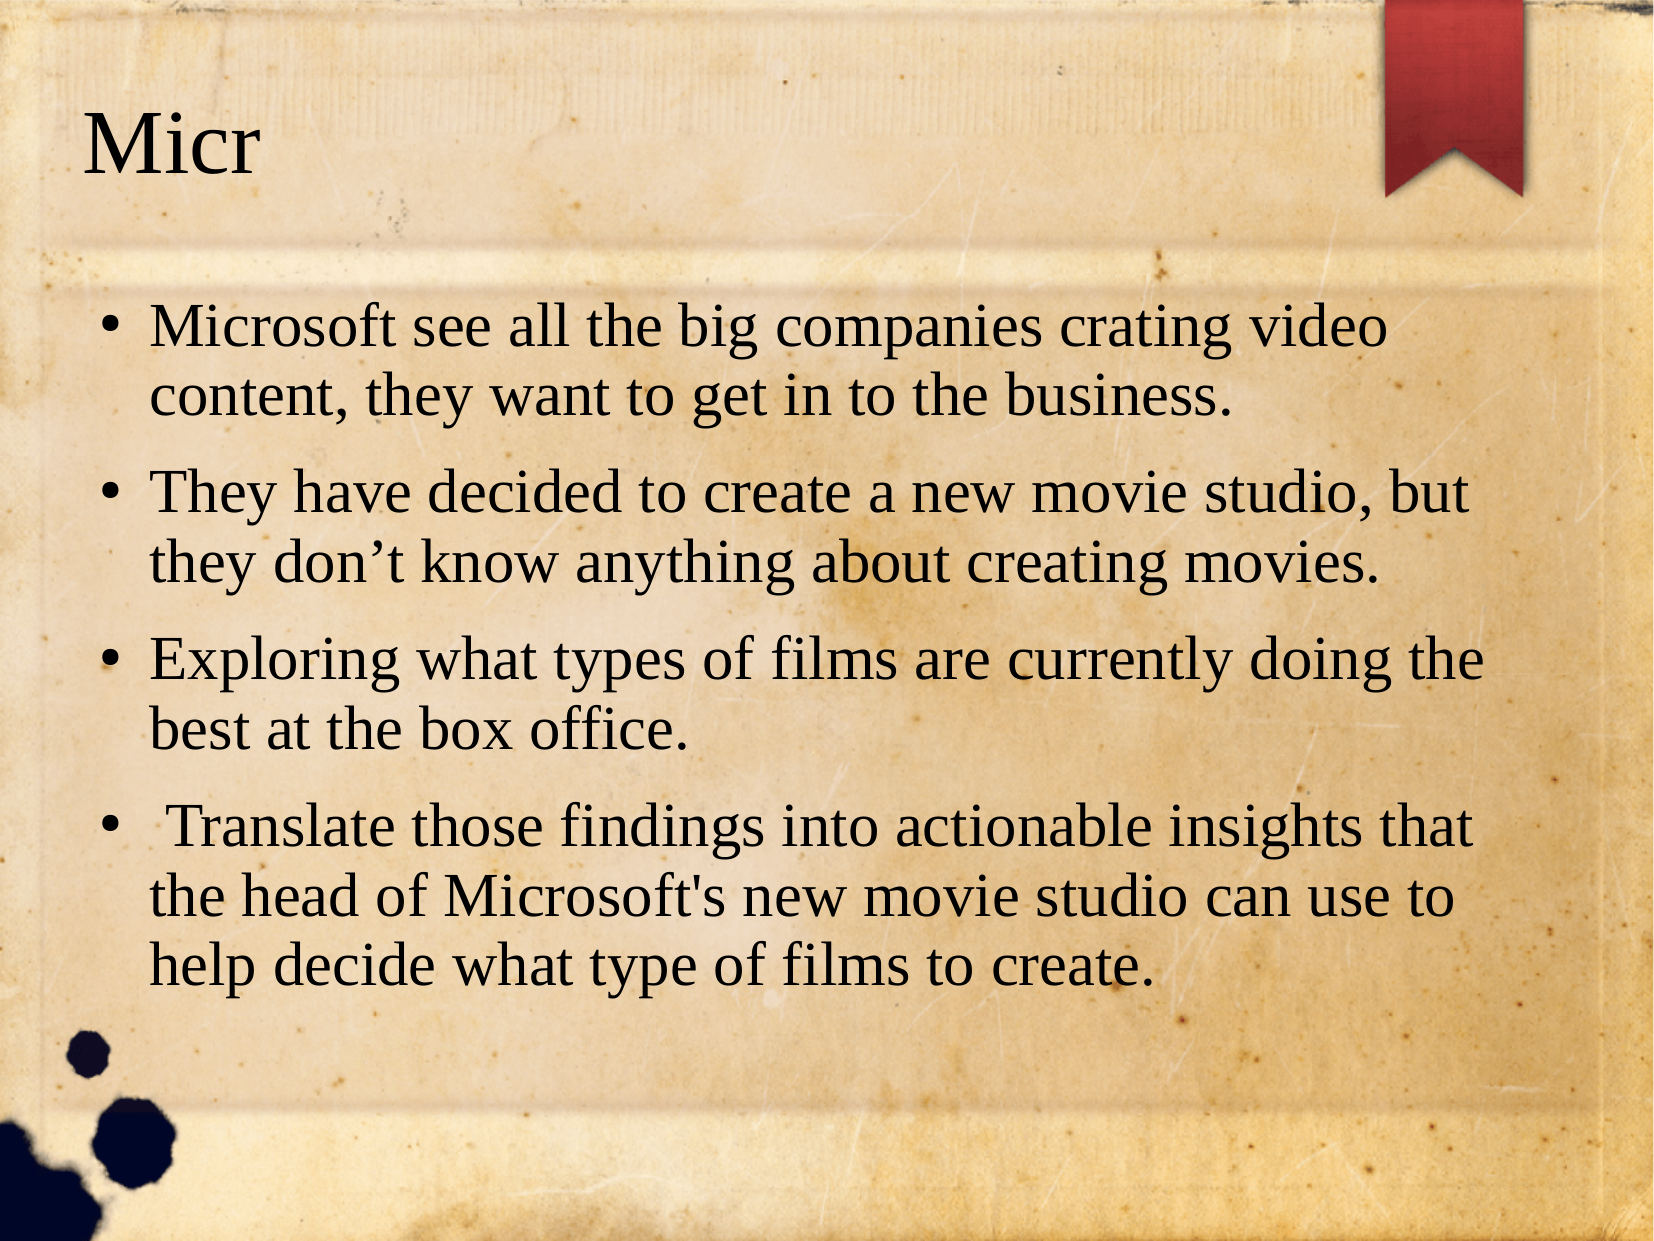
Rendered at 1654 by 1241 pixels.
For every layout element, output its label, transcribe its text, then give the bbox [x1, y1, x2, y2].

list Microsoft see all the big companies crating video content, they want to get in to the business. They have decided to create a new movie studio, but they don’t know anything about creating movies. Exploring what types of films are currently doing the best at the box office. Translate those findings into actionable insights that the head of Microsoft's new movie studio can use to help decide what type of films to create. [82, 290, 1538, 1010]
picture [0, 0, 1654, 1241]
title Micr [82, 49, 1347, 237]
